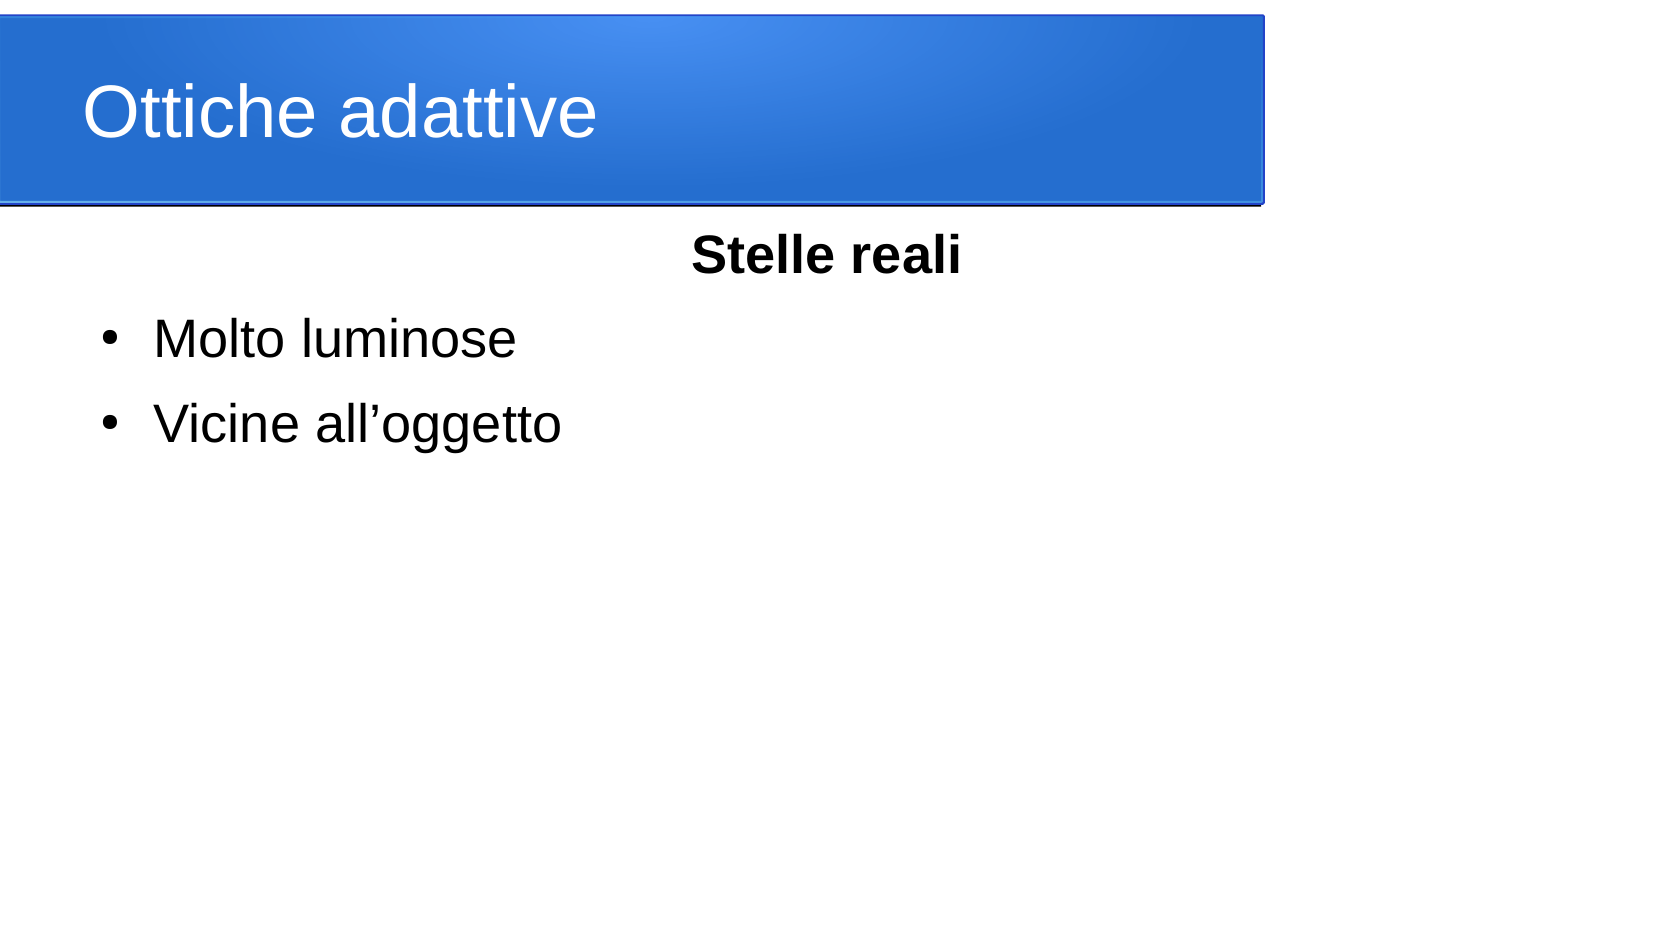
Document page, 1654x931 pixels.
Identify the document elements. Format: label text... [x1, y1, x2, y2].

title Ottiche adattive [82, 35, 1235, 189]
list Stelle reali Molto luminose Vicine all’oggetto [82, 224, 1571, 764]
